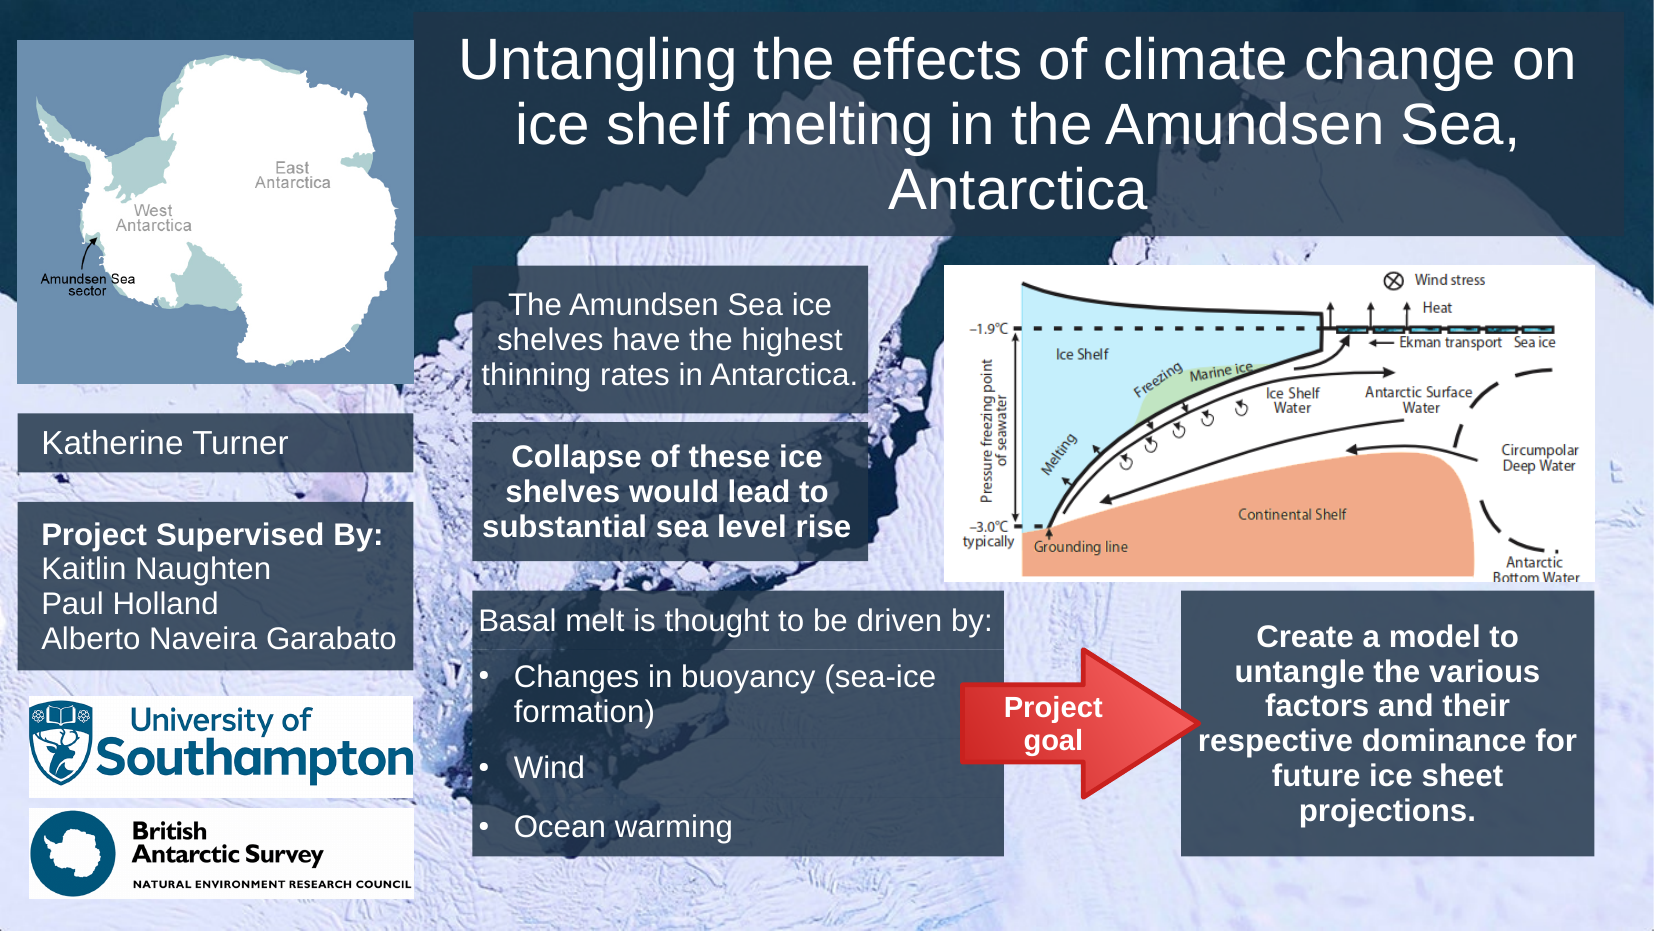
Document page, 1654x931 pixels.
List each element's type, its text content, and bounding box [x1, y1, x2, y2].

title Wind [472, 738, 1004, 797]
title Collapse of these ice shelves would lead to substantial sea level rise [472, 422, 869, 562]
text_box Project goal [962, 649, 1199, 798]
title Changes in buoyancy (sea-ice formation) [472, 649, 1004, 738]
title Basal melt is thought to be driven by: [472, 590, 1004, 649]
title Ocean warming [472, 797, 1004, 857]
title Untangling the effects of climate change on ice shelf melting in the Amundsen Sea, Antarctica [413, 11, 1625, 237]
title Project Supervised By: Kaitlin Naughten Paul Holland Alberto Naveira Garabato [17, 501, 414, 671]
title Create a model to untangle the various factors and their respective dominance for future ice sheet projections. [1181, 590, 1595, 857]
picture [0, 0, 1654, 931]
title Katherine Turner [17, 413, 414, 473]
title The Amundsen Sea ice shelves have the highest thinning rates in Antarctica. [472, 265, 869, 414]
